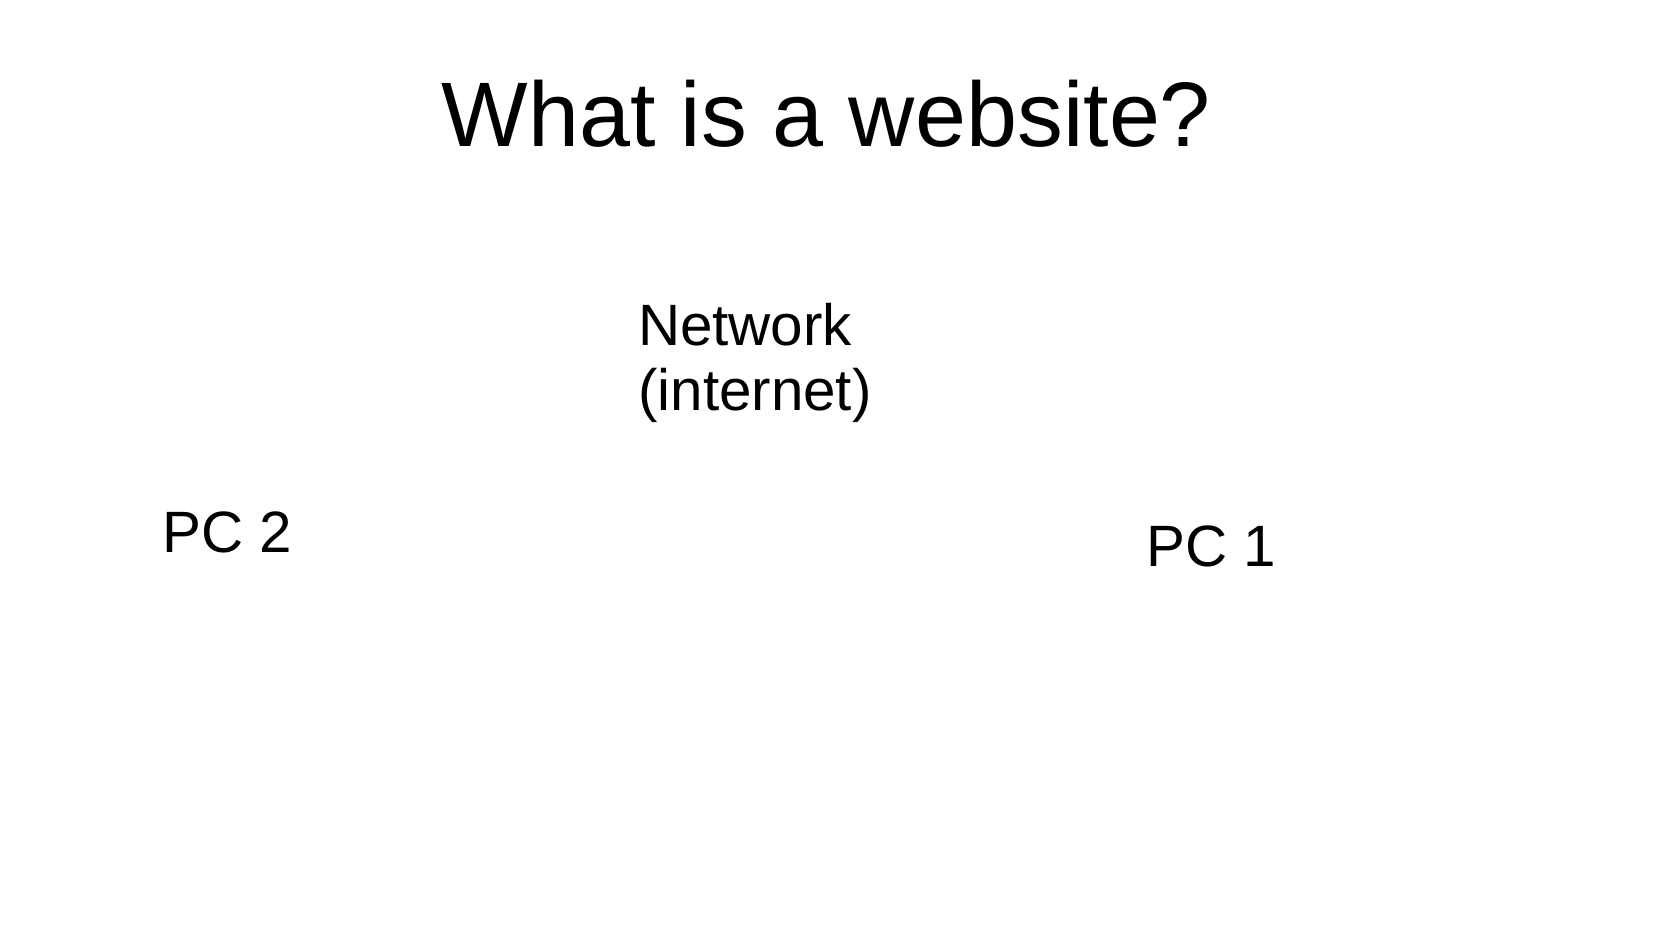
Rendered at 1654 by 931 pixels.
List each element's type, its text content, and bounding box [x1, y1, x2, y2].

text_box Network (internet) [623, 285, 971, 430]
text_box PC 1 [1131, 506, 1479, 587]
title What is a website? [82, 37, 1571, 193]
text_box PC 2 [147, 492, 495, 767]
